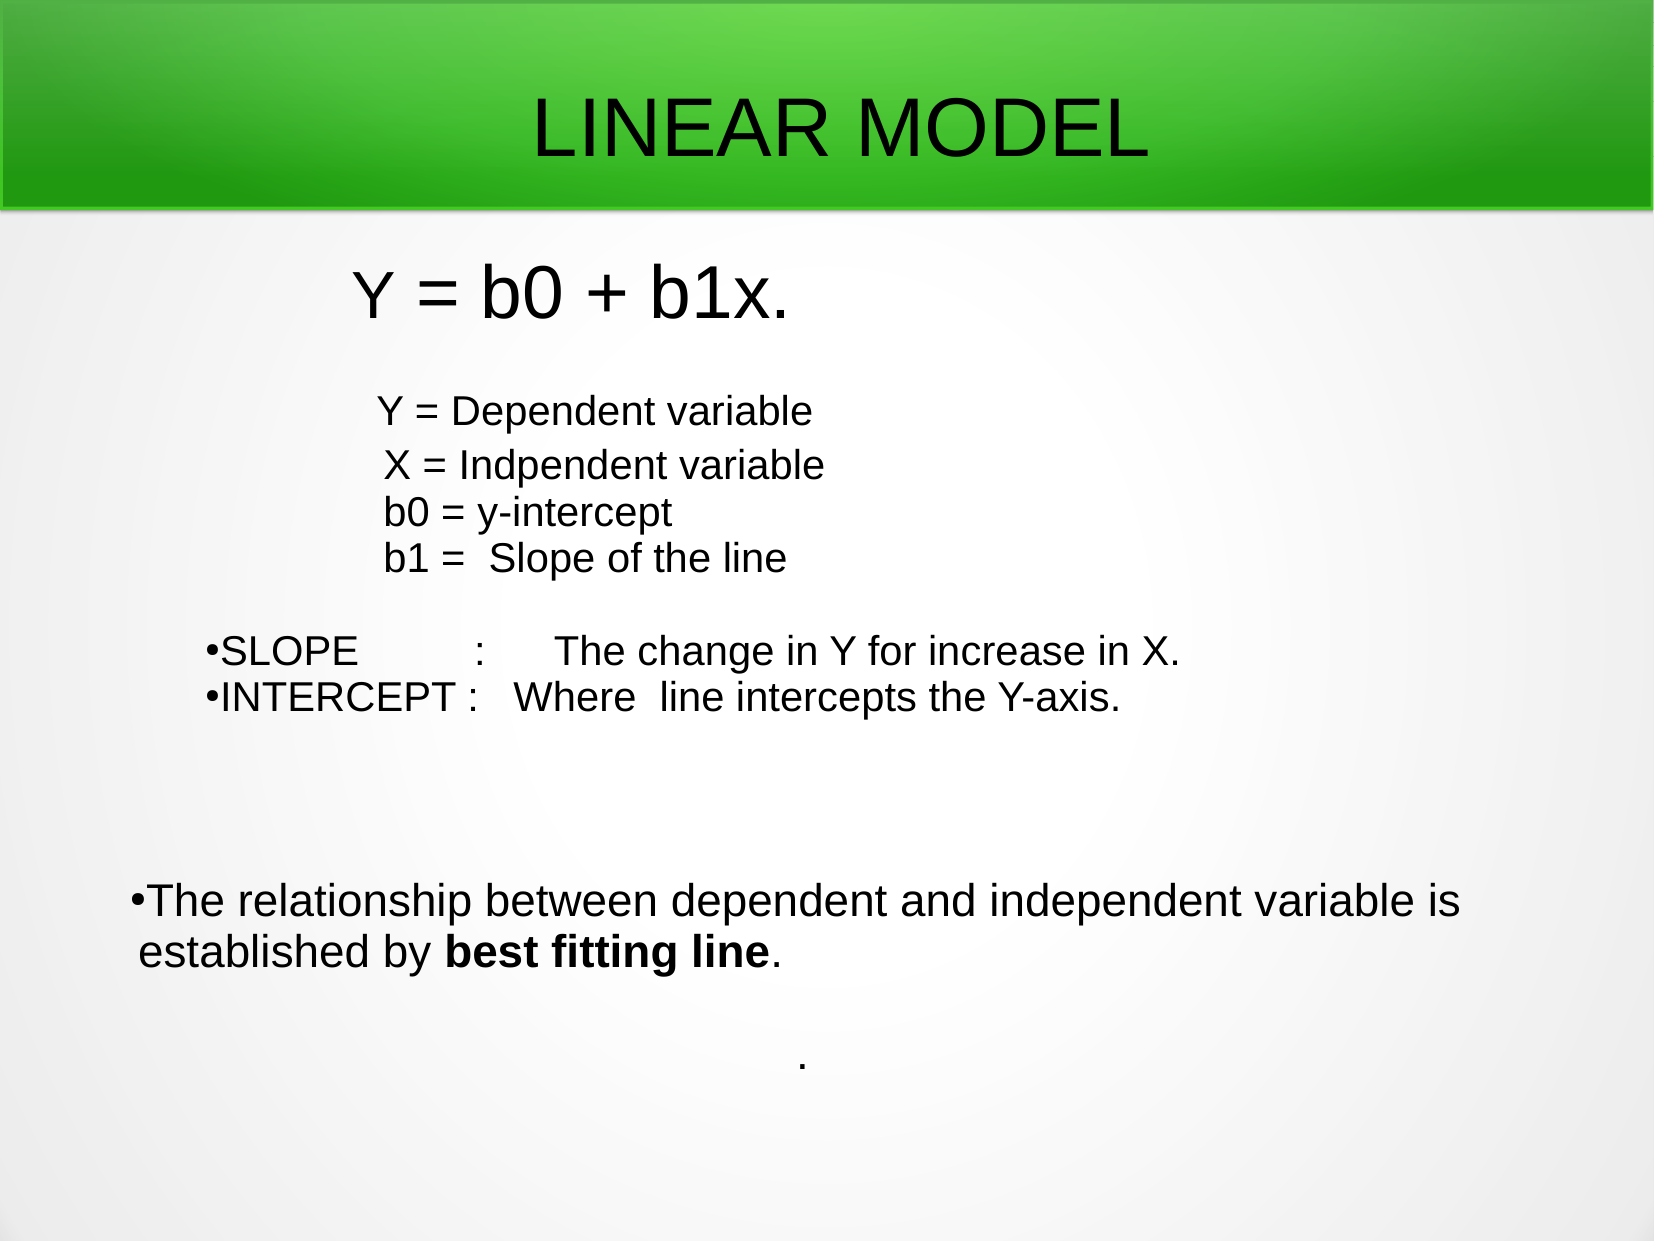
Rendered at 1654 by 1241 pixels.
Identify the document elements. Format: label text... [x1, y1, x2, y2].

subtitle Y = b0 + b1x. Y = Dependent variable X = Indpendent variable b0 = y-intercept b1 = Slope of the line SLOPE : The change in Y for increase in X. INTERCEPT : Where line intercepts the Y-axis. The relationship between dependent and independent variable is established by best fitting line. . [58, 180, 1547, 1166]
title LINEAR MODEL [82, 49, 1571, 207]
